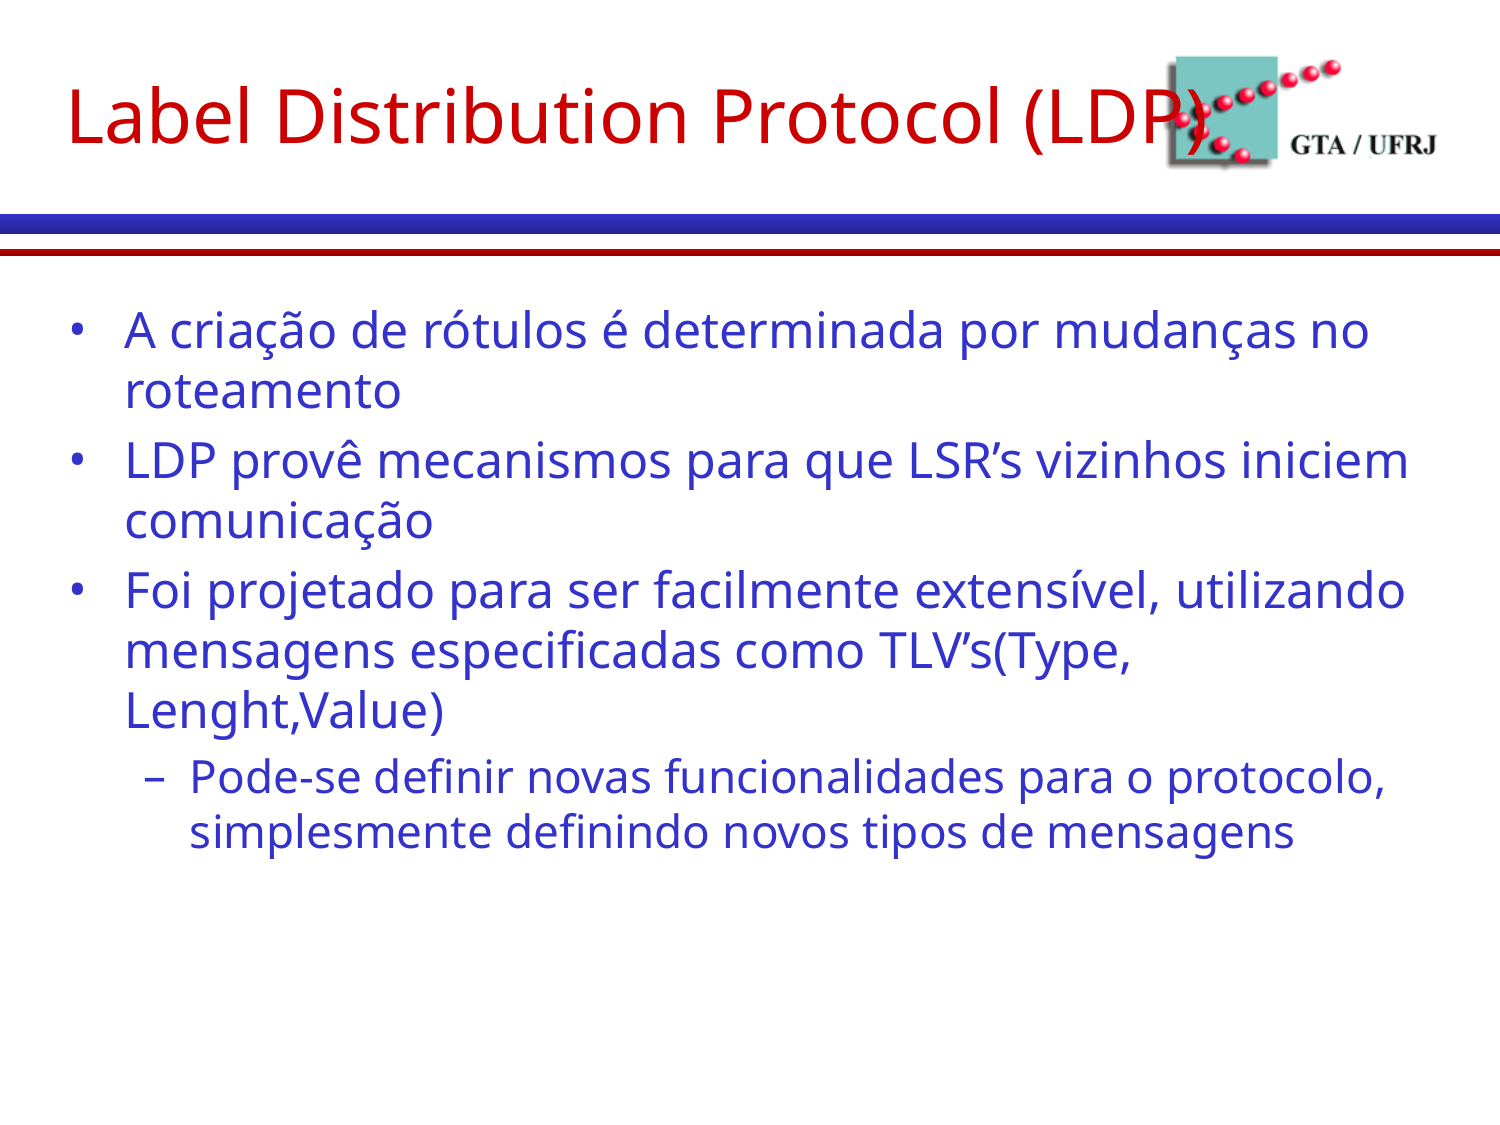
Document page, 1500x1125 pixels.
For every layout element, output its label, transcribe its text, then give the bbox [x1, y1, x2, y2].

list A criação de rótulos é determinada por mudanças no roteamento LDP provê mecanismos para que LSR’s vizinhos iniciem comunicação Foi projetado para ser facilmente extensível, utilizando mensagens especificadas como TLV’s(Type, Lenght,Value) Pode-se definir novas funcionalidades para o protocolo, simplesmente definindo novos tipos de mensagens [53, 290, 1447, 1083]
picture [1374, 50, 1446, 174]
title Label Distribution Protocol (LDP) [50, 37, 1374, 189]
